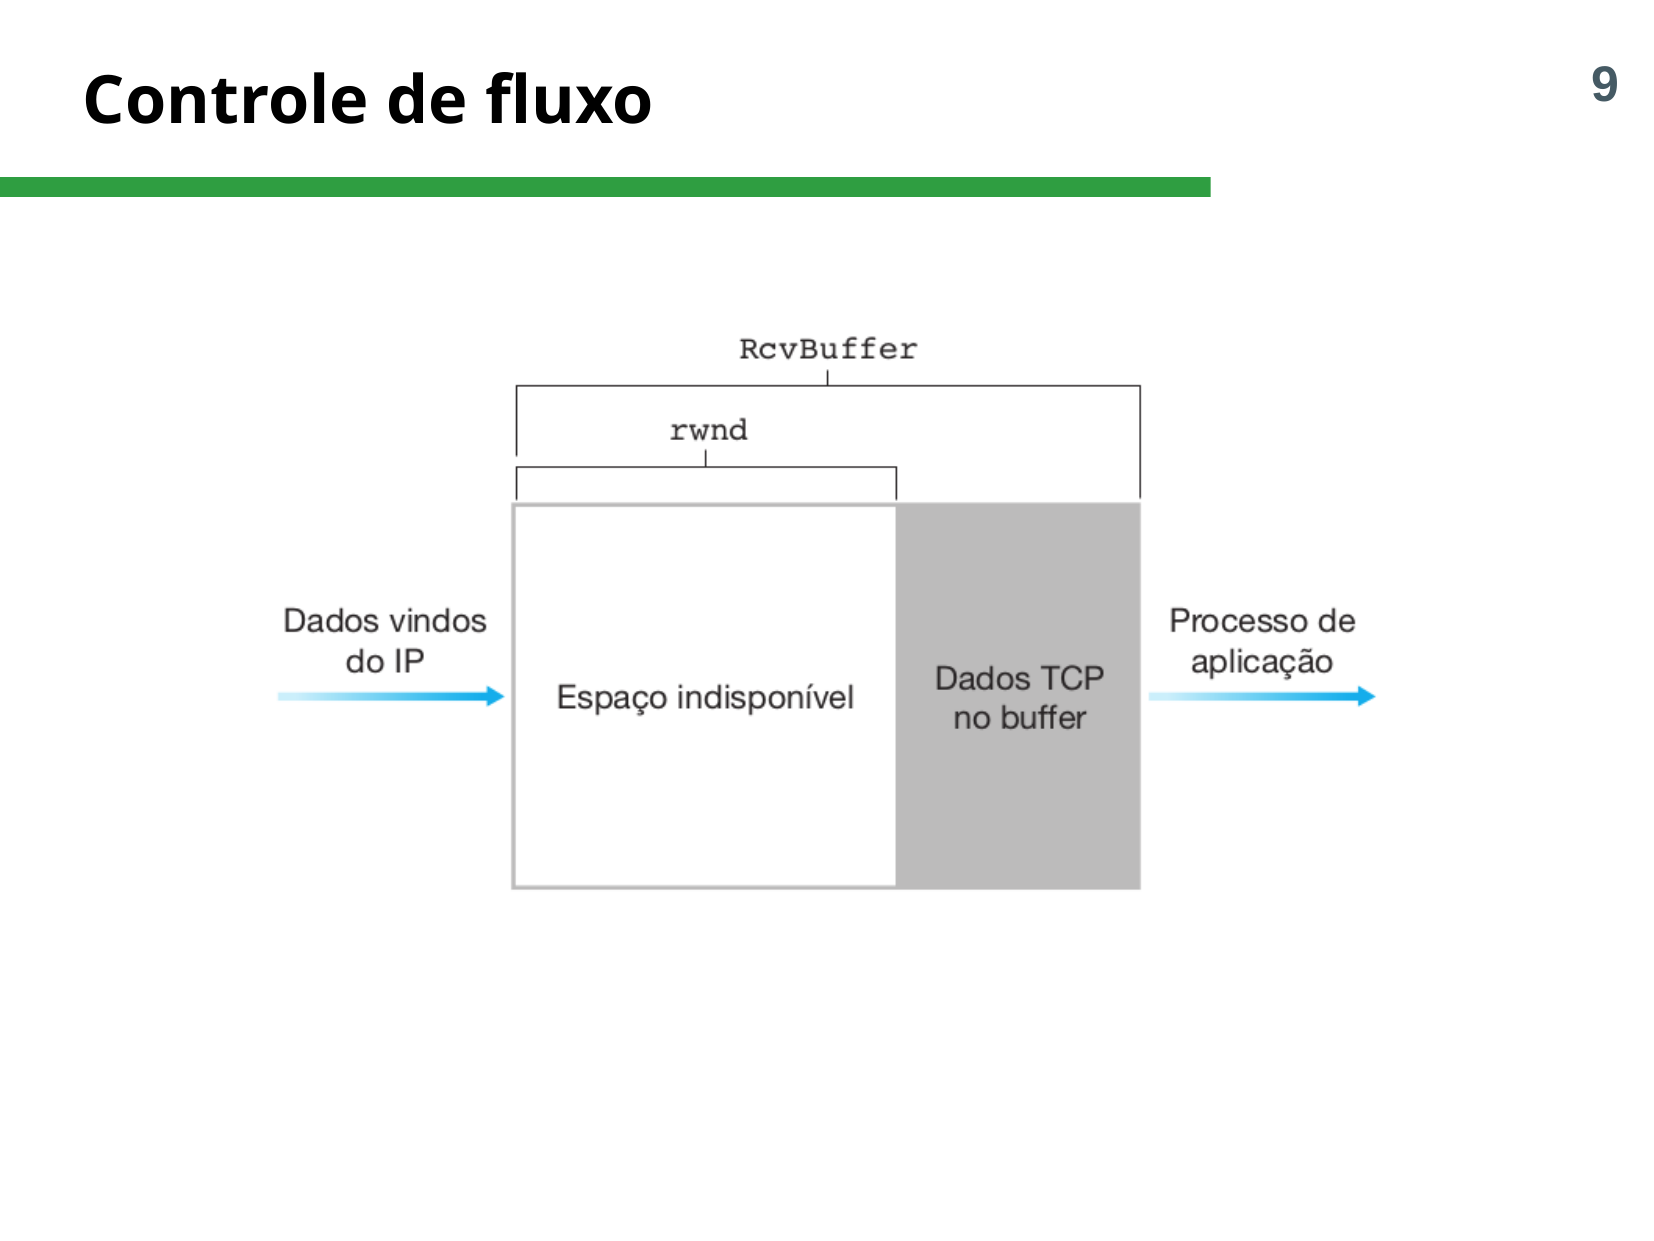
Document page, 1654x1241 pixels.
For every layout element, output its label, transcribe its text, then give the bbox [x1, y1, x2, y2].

picture [191, 315, 1471, 930]
title Controle de fluxo [82, 0, 1152, 202]
